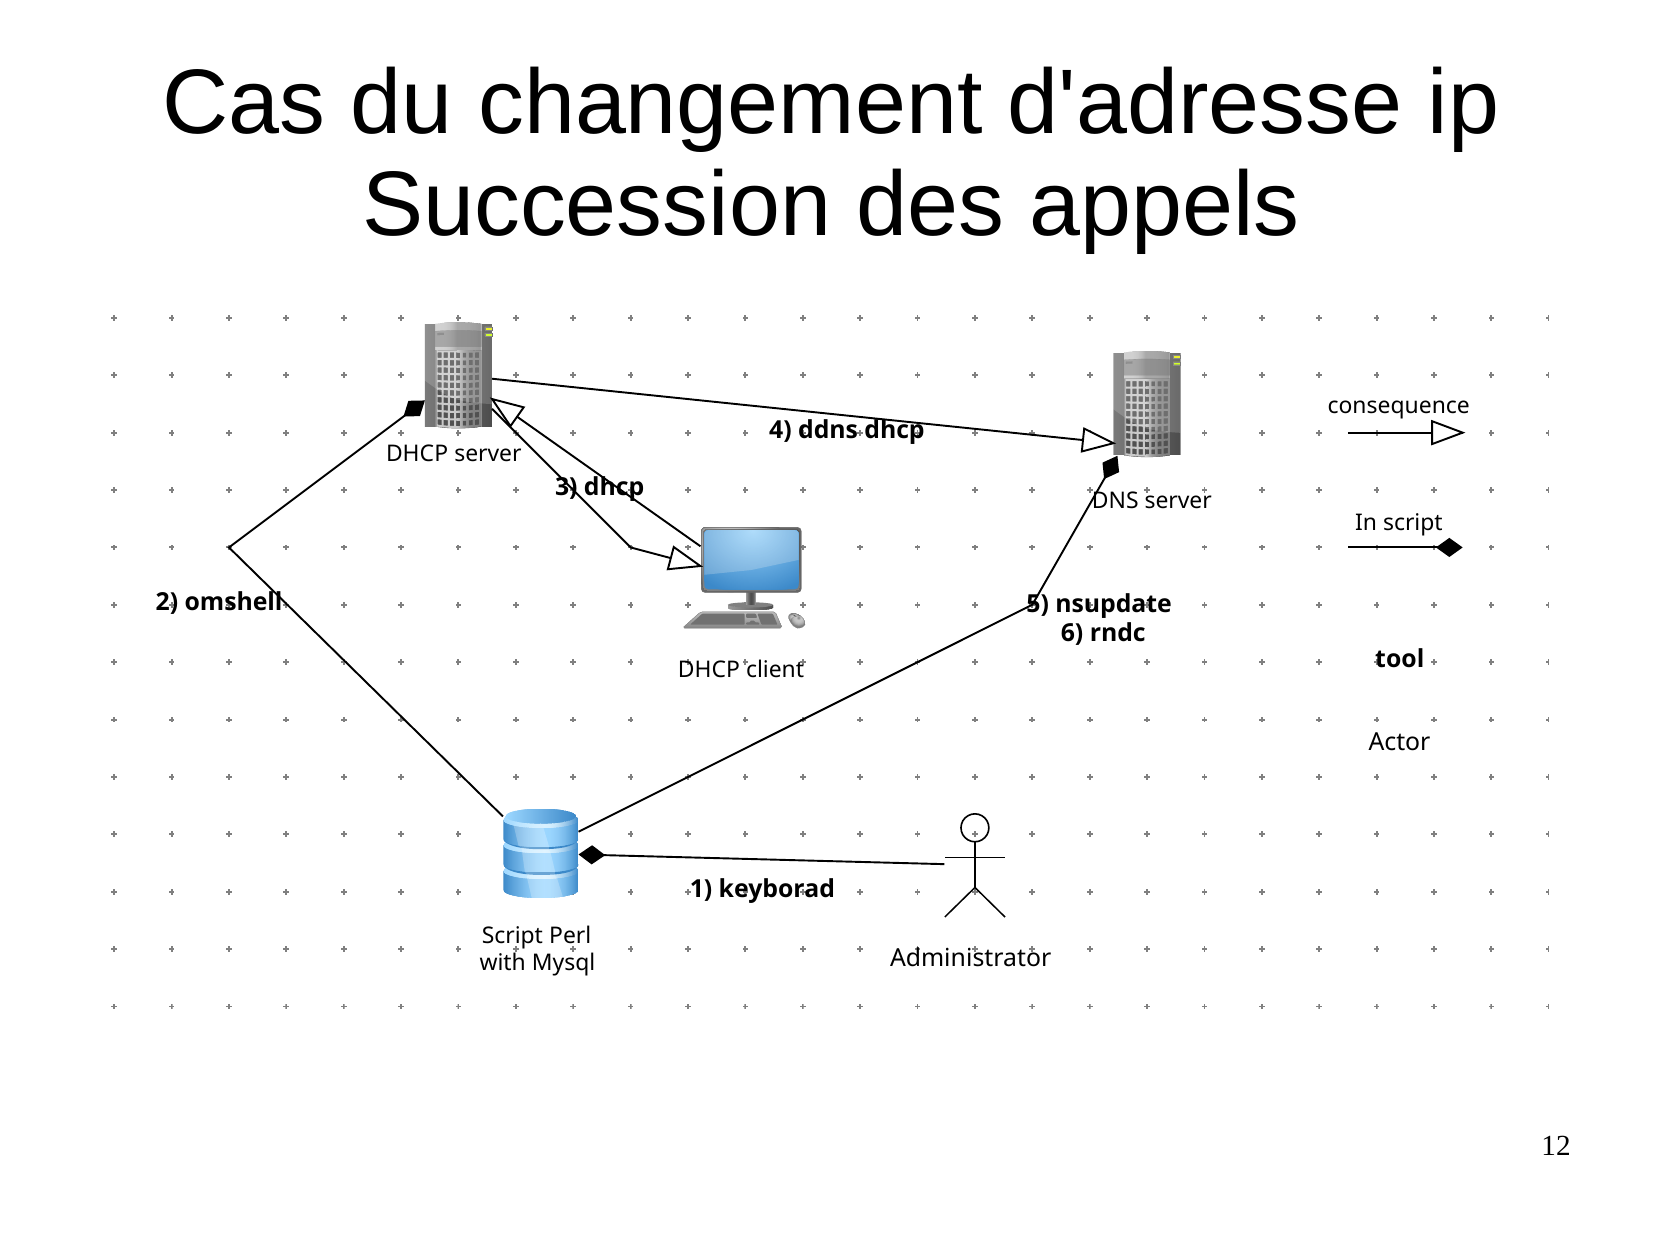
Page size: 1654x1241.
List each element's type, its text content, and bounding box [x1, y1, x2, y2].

picture [103, 290, 1550, 1010]
title Cas du changement d'adresse ip Succession des appels [82, 49, 1571, 257]
